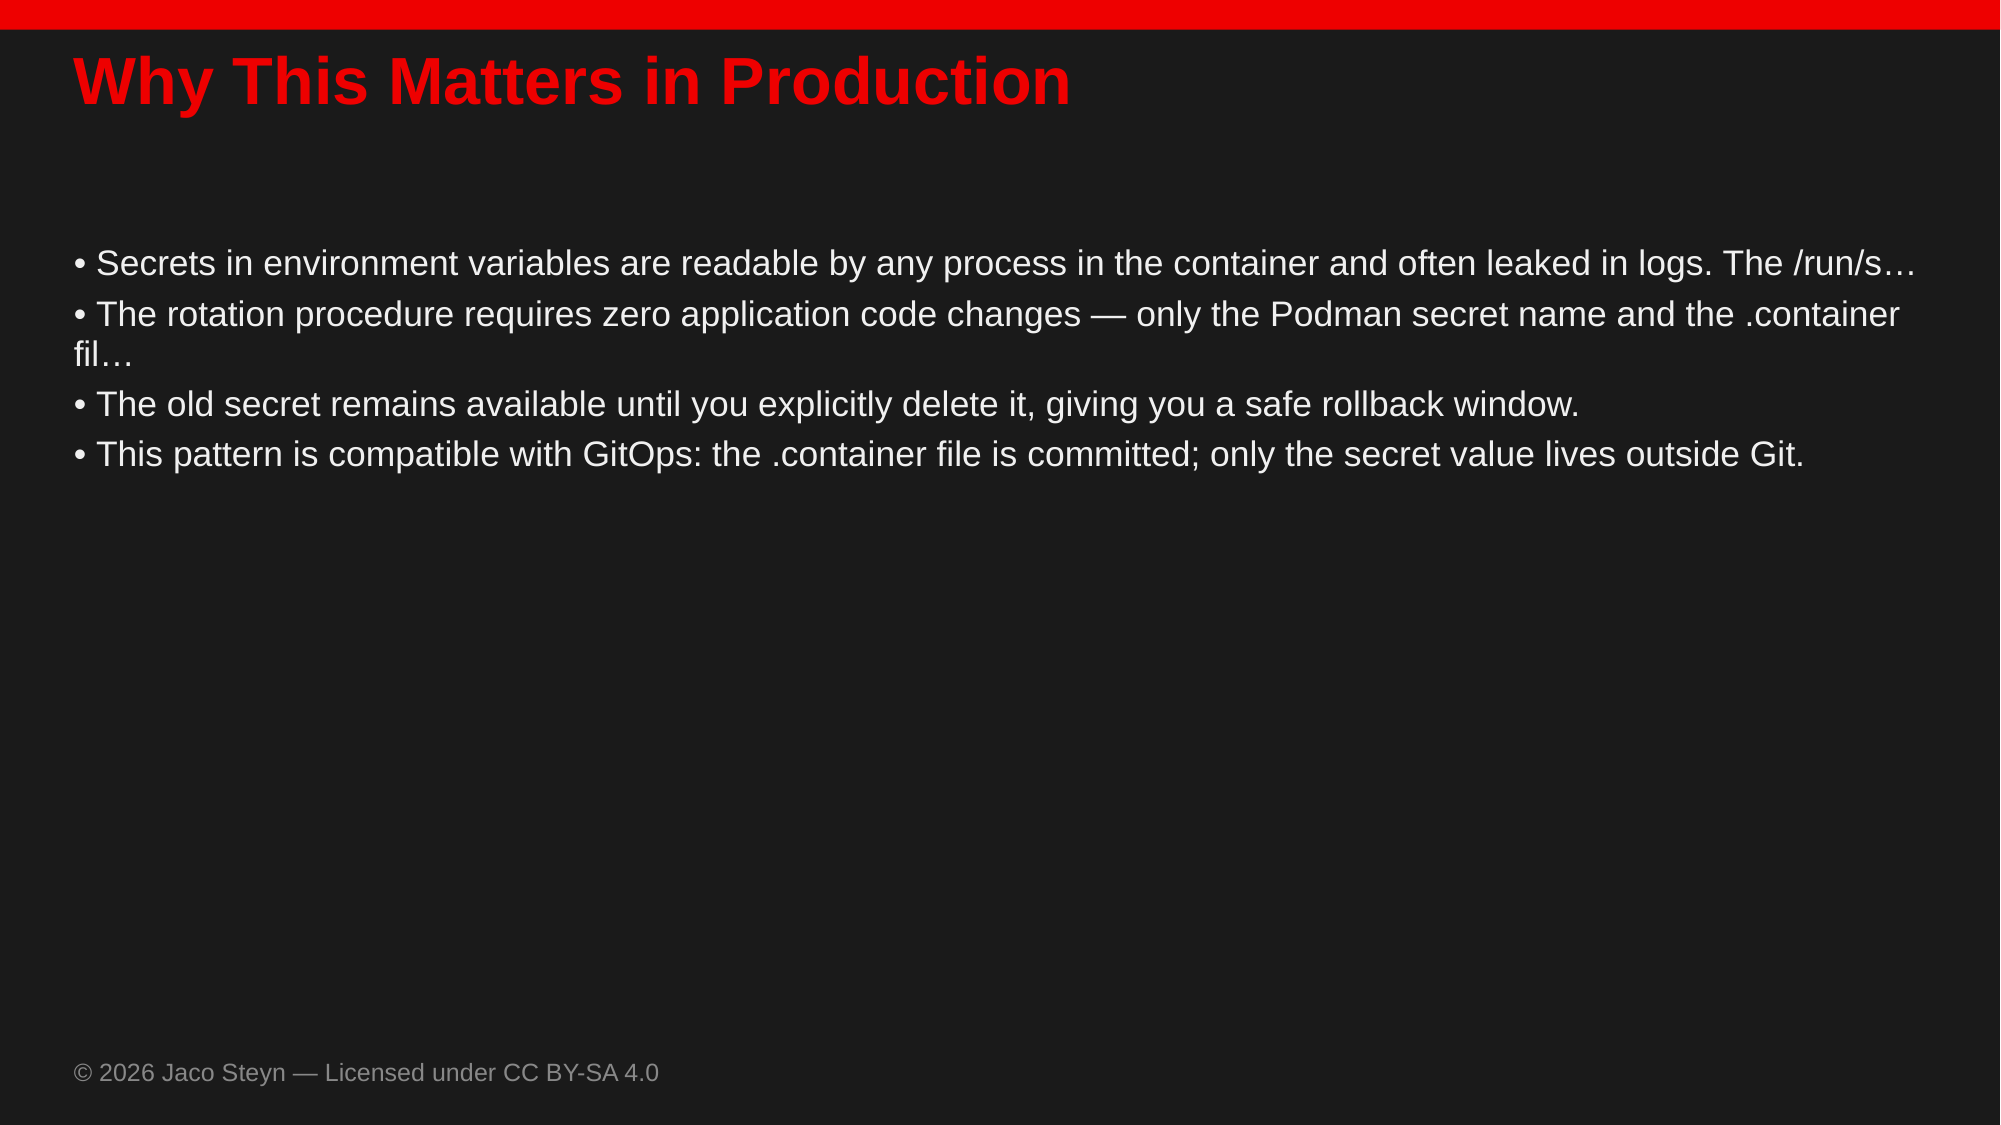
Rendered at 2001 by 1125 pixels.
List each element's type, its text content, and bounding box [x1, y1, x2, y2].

text_box [0, 0, 2001, 30]
text_box • Secrets in environment variables are readable by any process in the container and often leaked in logs. The /run/s… • The rotation procedure requires zero application code changes — only the Podman secret name and the .container fil… • The old secret remains available until you explicitly delete it, giving you a safe rollback window. • This pattern is compatible with GitOps: the .container file is committed; only the secret value lives outside Git. [59, 236, 1942, 1037]
text_box © 2026 Jaco Steyn — Licensed under CC BY-SA 4.0 [59, 1051, 1942, 1093]
text_box Why This Matters in Production [59, 36, 1942, 208]
